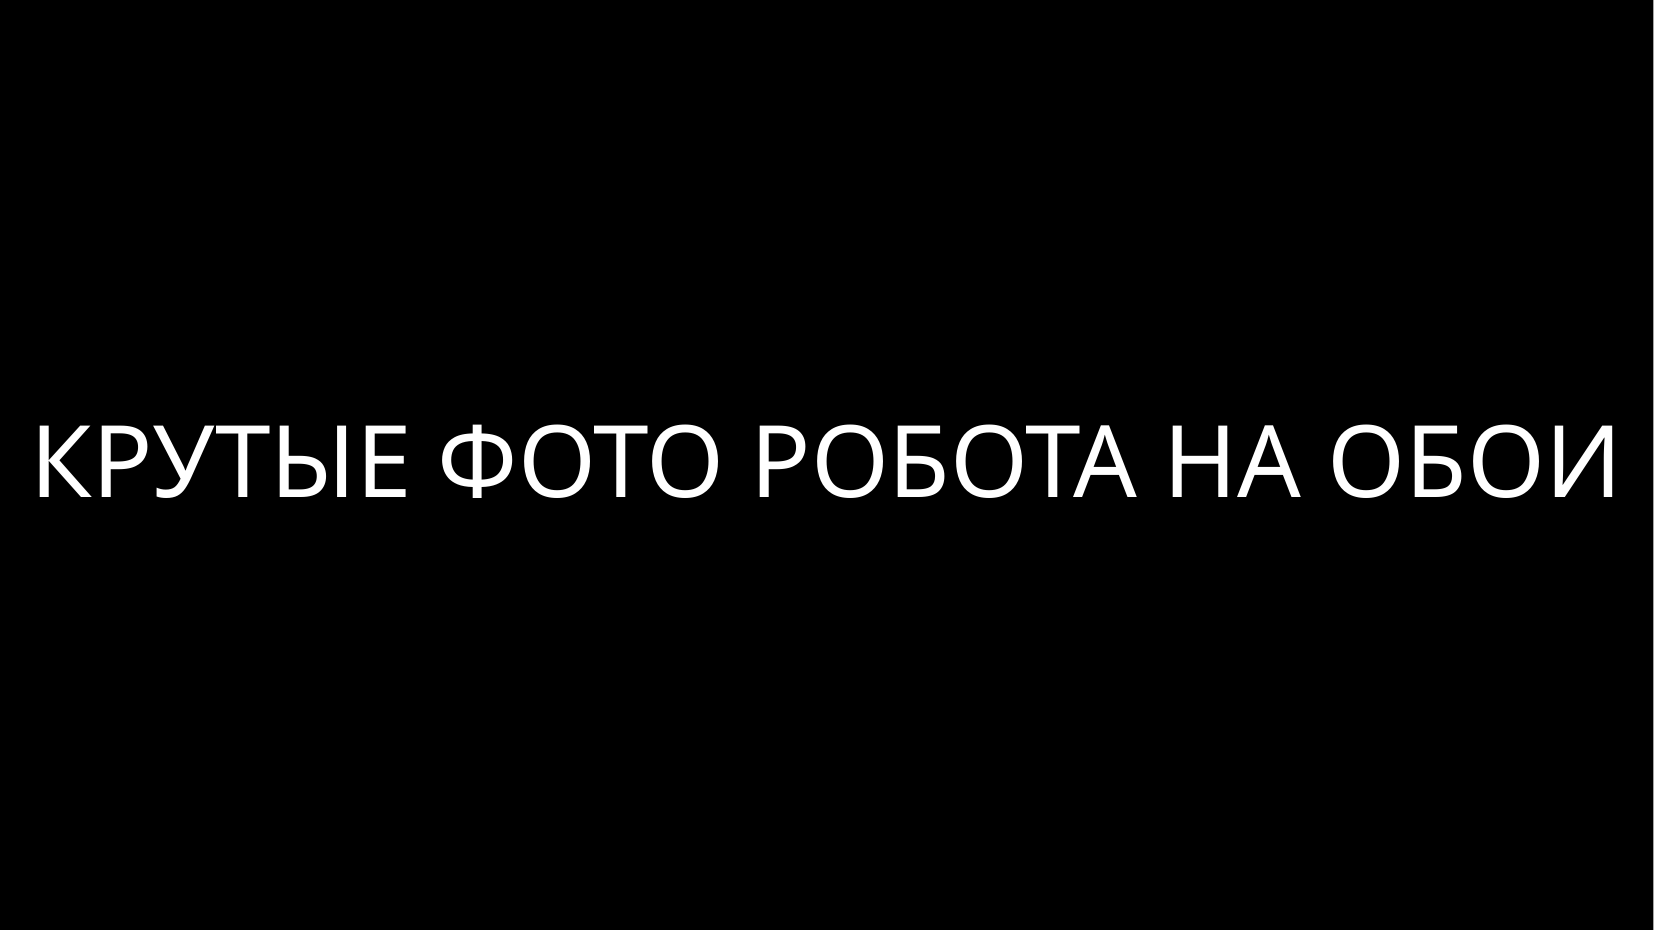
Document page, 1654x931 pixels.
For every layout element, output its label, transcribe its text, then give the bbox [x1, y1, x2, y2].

title КРУТЫЕ ФОТО РОБОТА НА ОБОИ [0, 321, 1654, 596]
